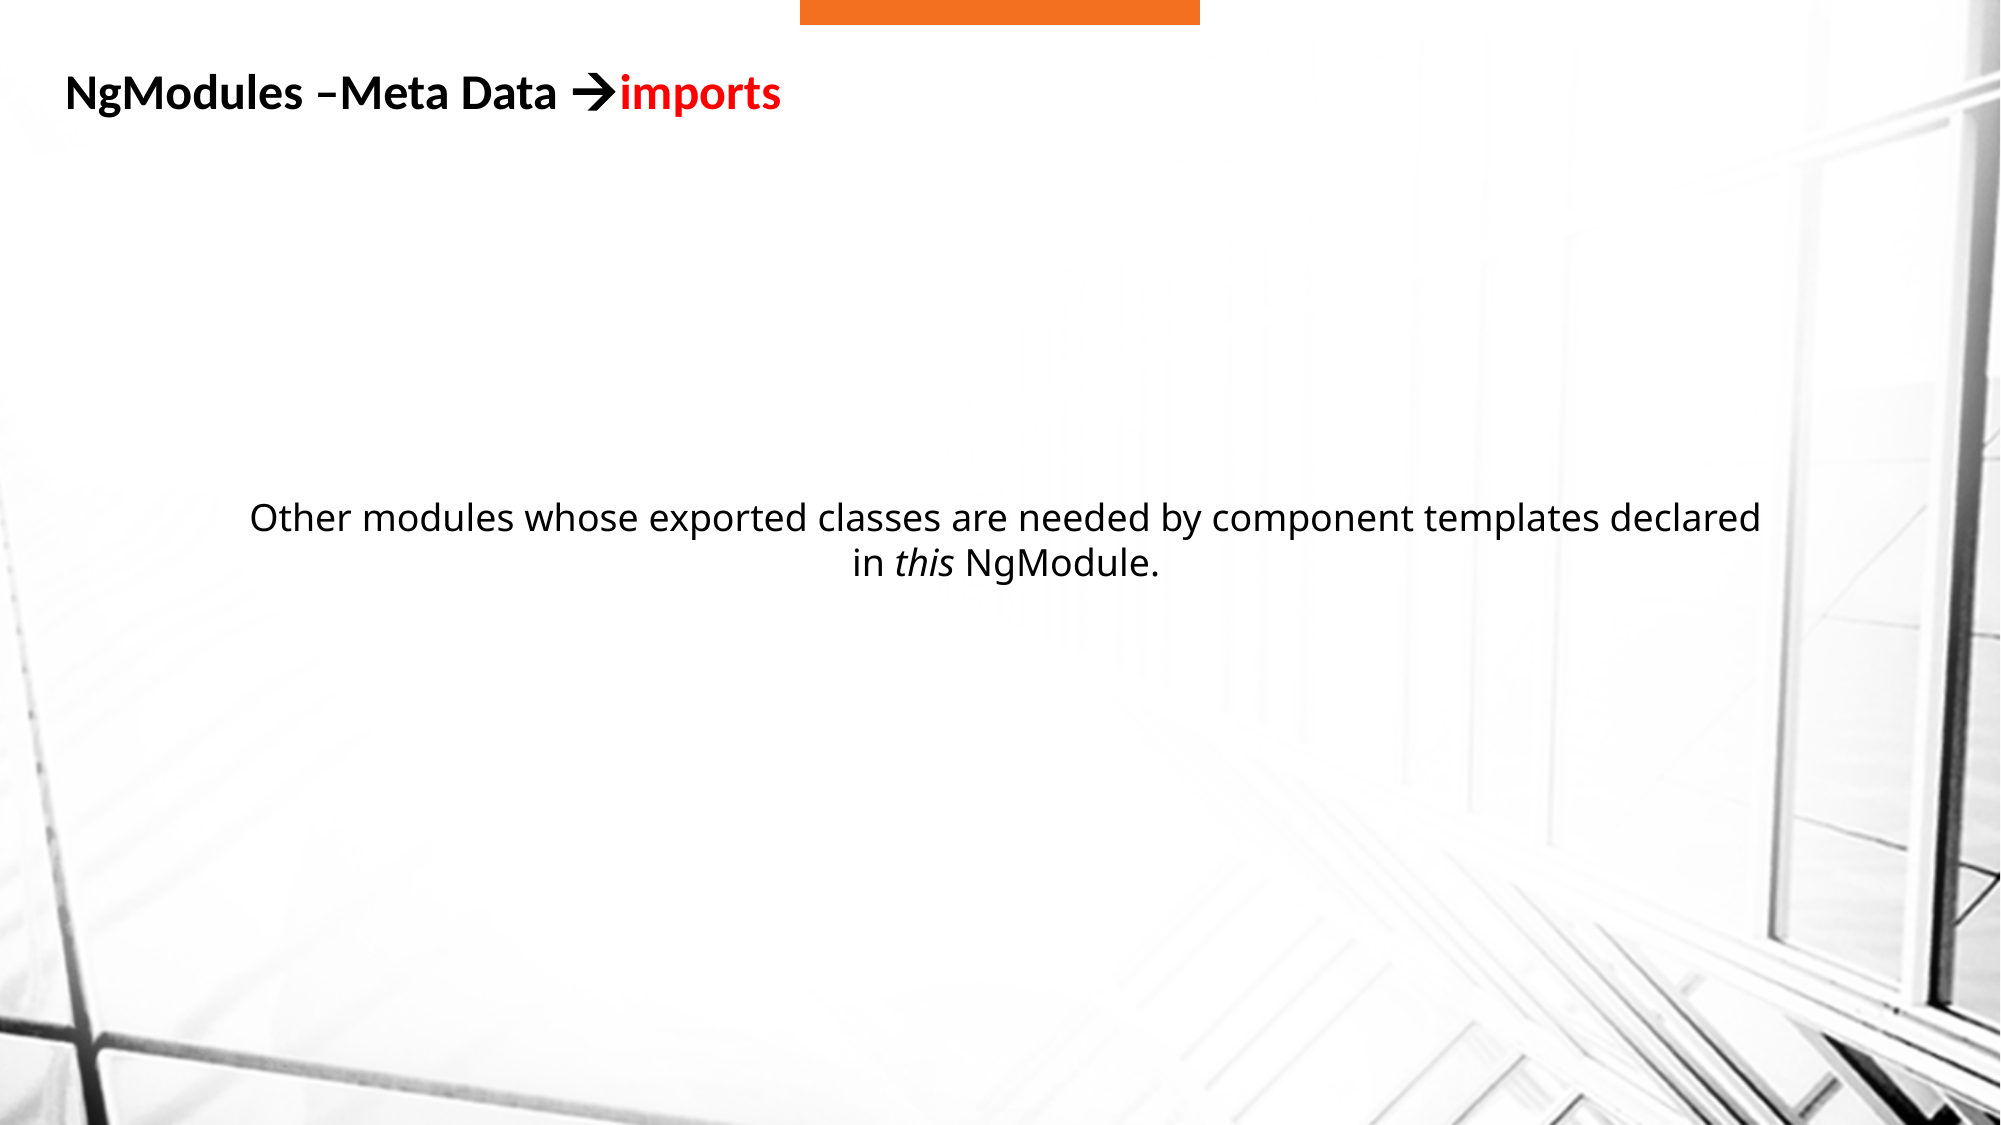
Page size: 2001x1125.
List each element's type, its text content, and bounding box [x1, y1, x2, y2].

title NgModules –Meta Data imports [50, 63, 1951, 150]
text_box Other modules whose exported classes are needed by component templates declared in this NgModule. [137, 487, 1875, 592]
